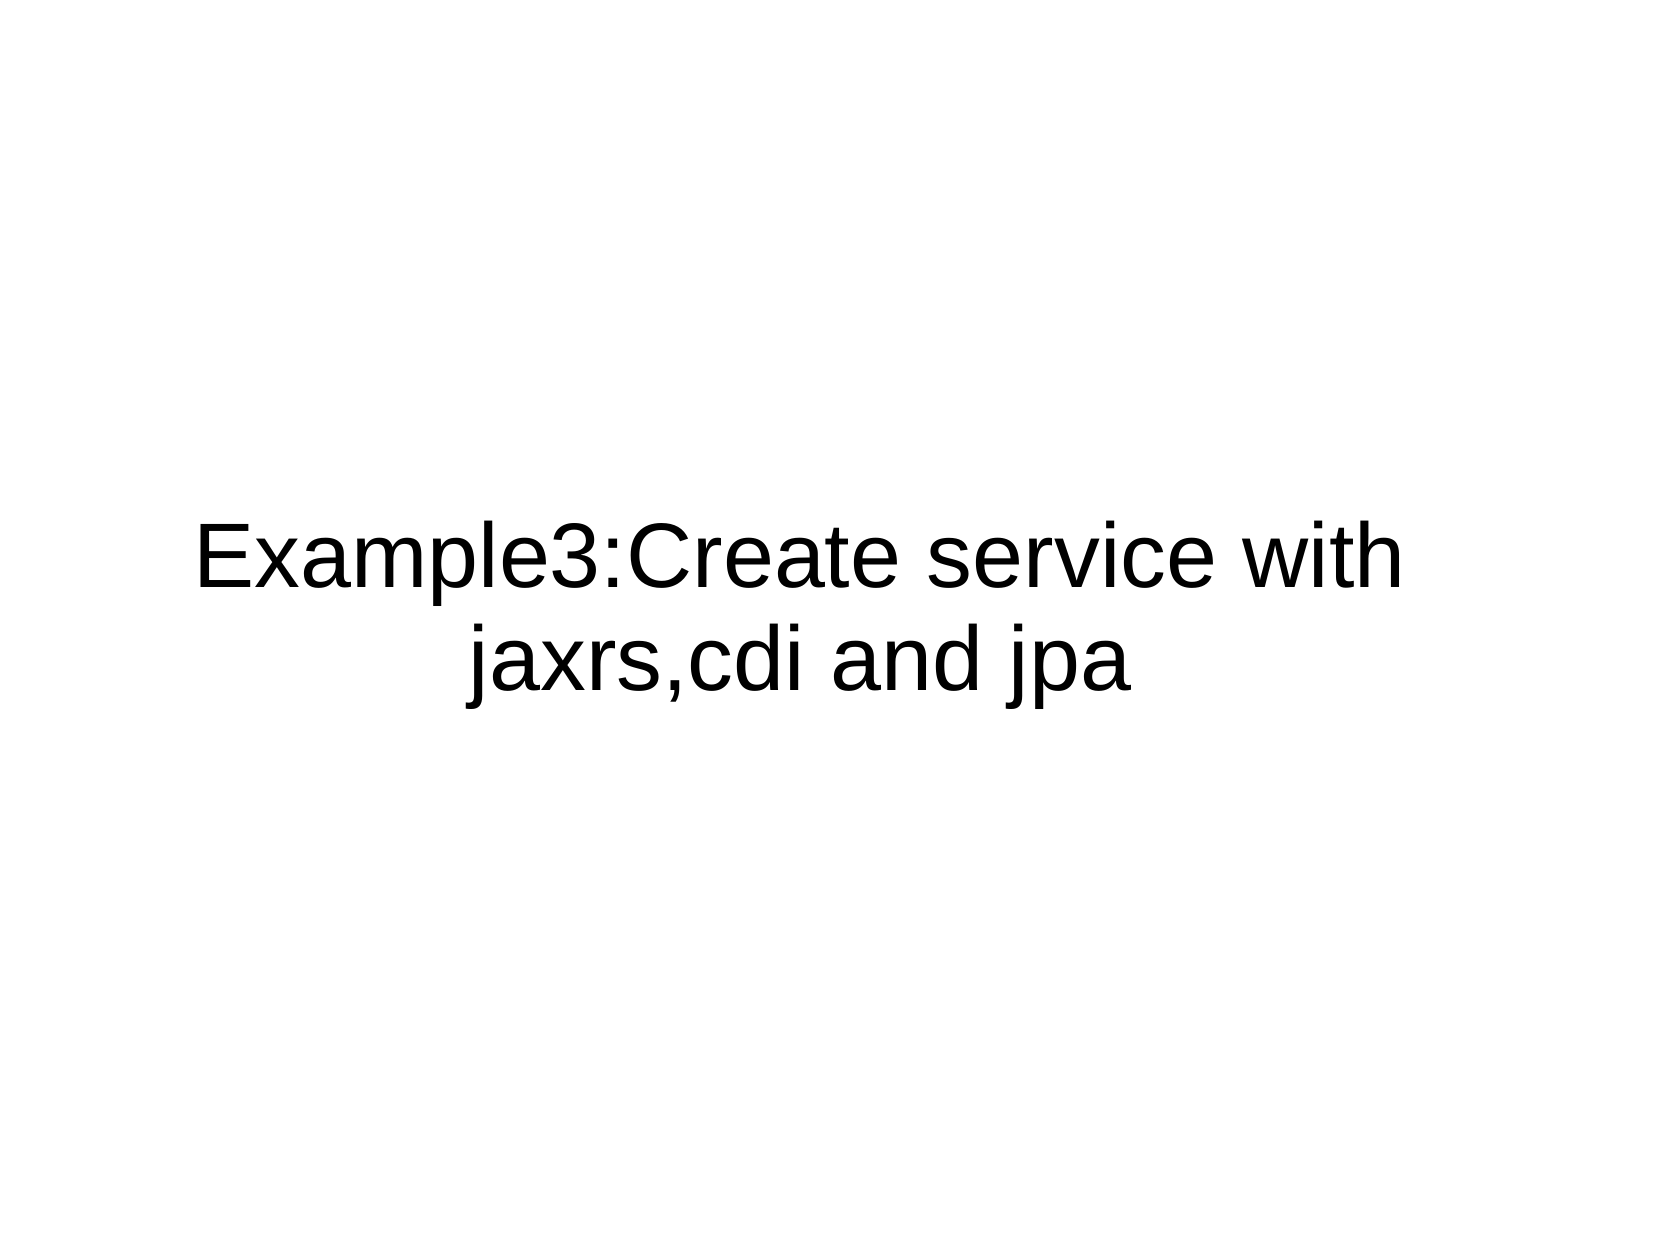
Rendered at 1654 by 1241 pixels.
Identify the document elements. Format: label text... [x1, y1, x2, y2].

title Example3:Create service with jaxrs,cdi and jpa [45, 330, 1556, 886]
